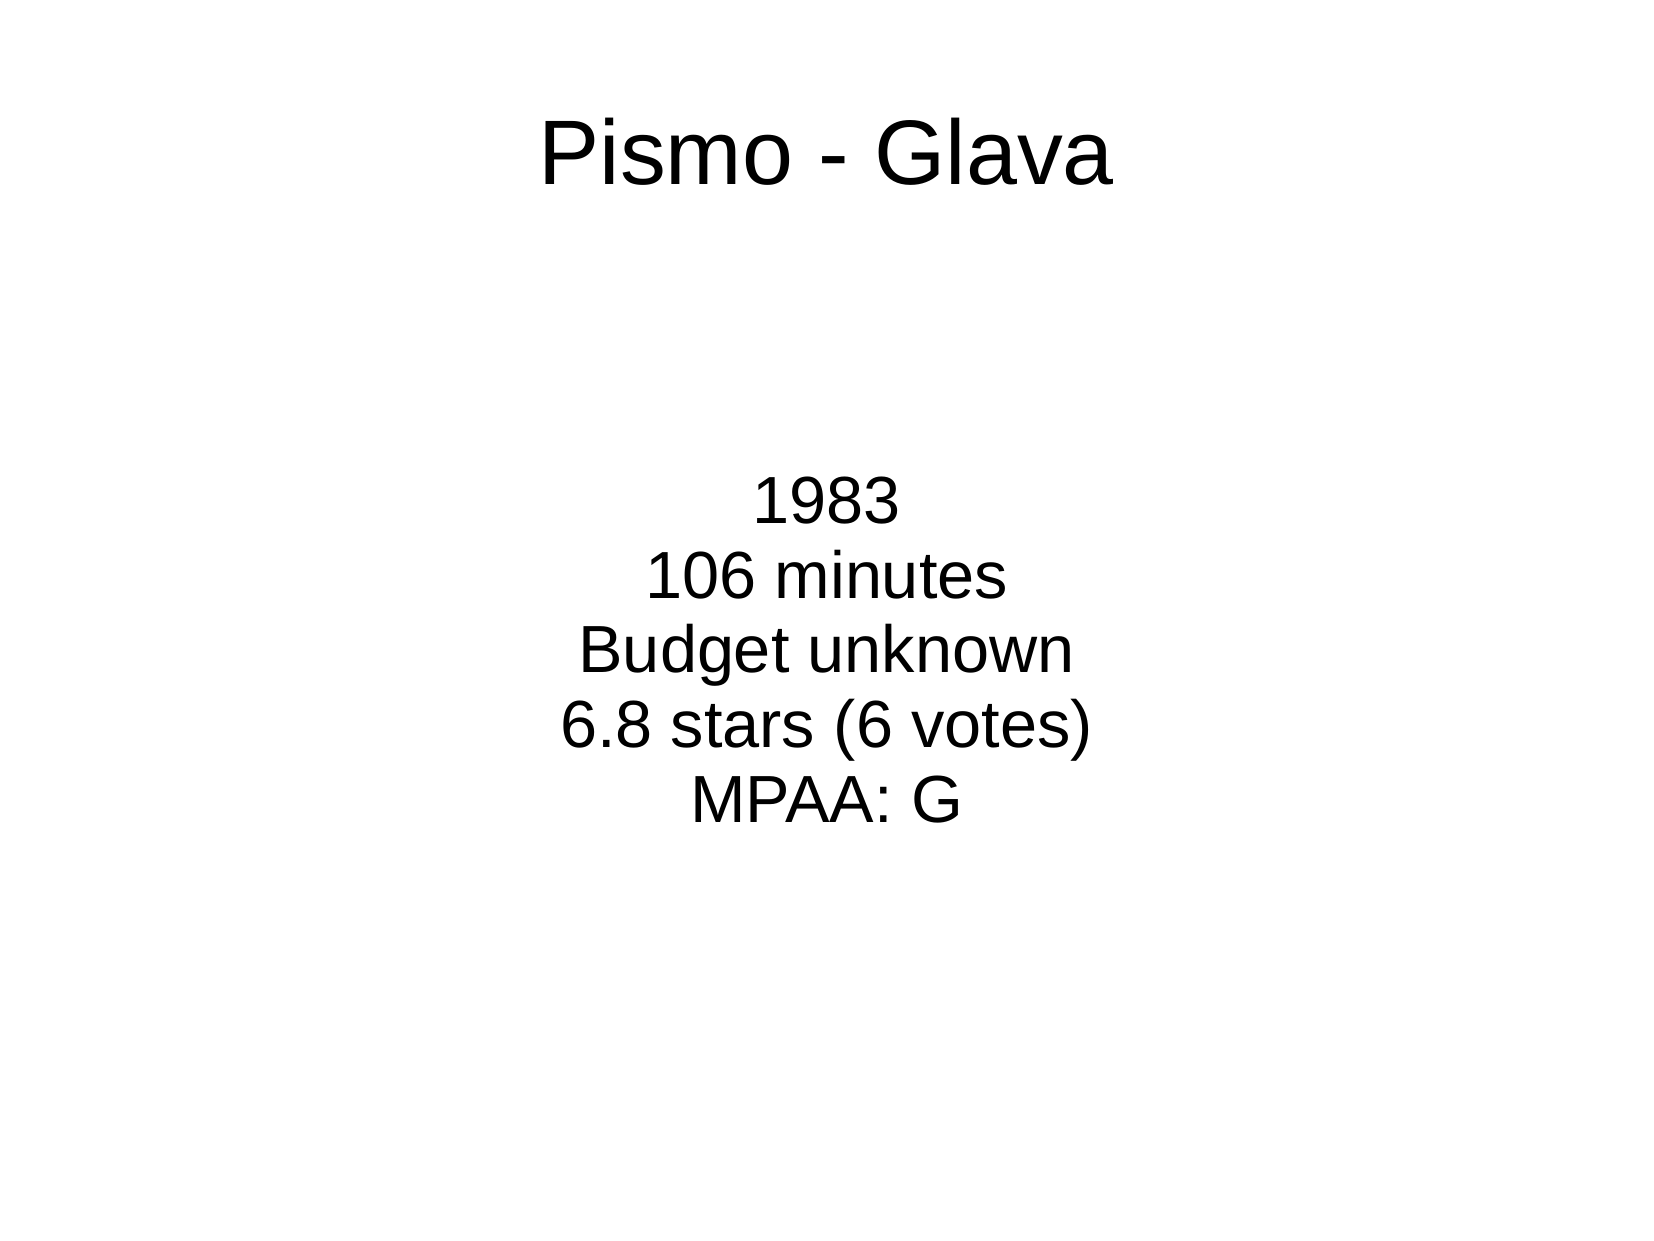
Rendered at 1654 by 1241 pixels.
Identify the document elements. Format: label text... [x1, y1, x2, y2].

subtitle 1983 106 minutes Budget unknown 6.8 stars (6 votes) MPAA: G [82, 290, 1571, 1010]
title Pismo - Glava [82, 49, 1571, 257]
